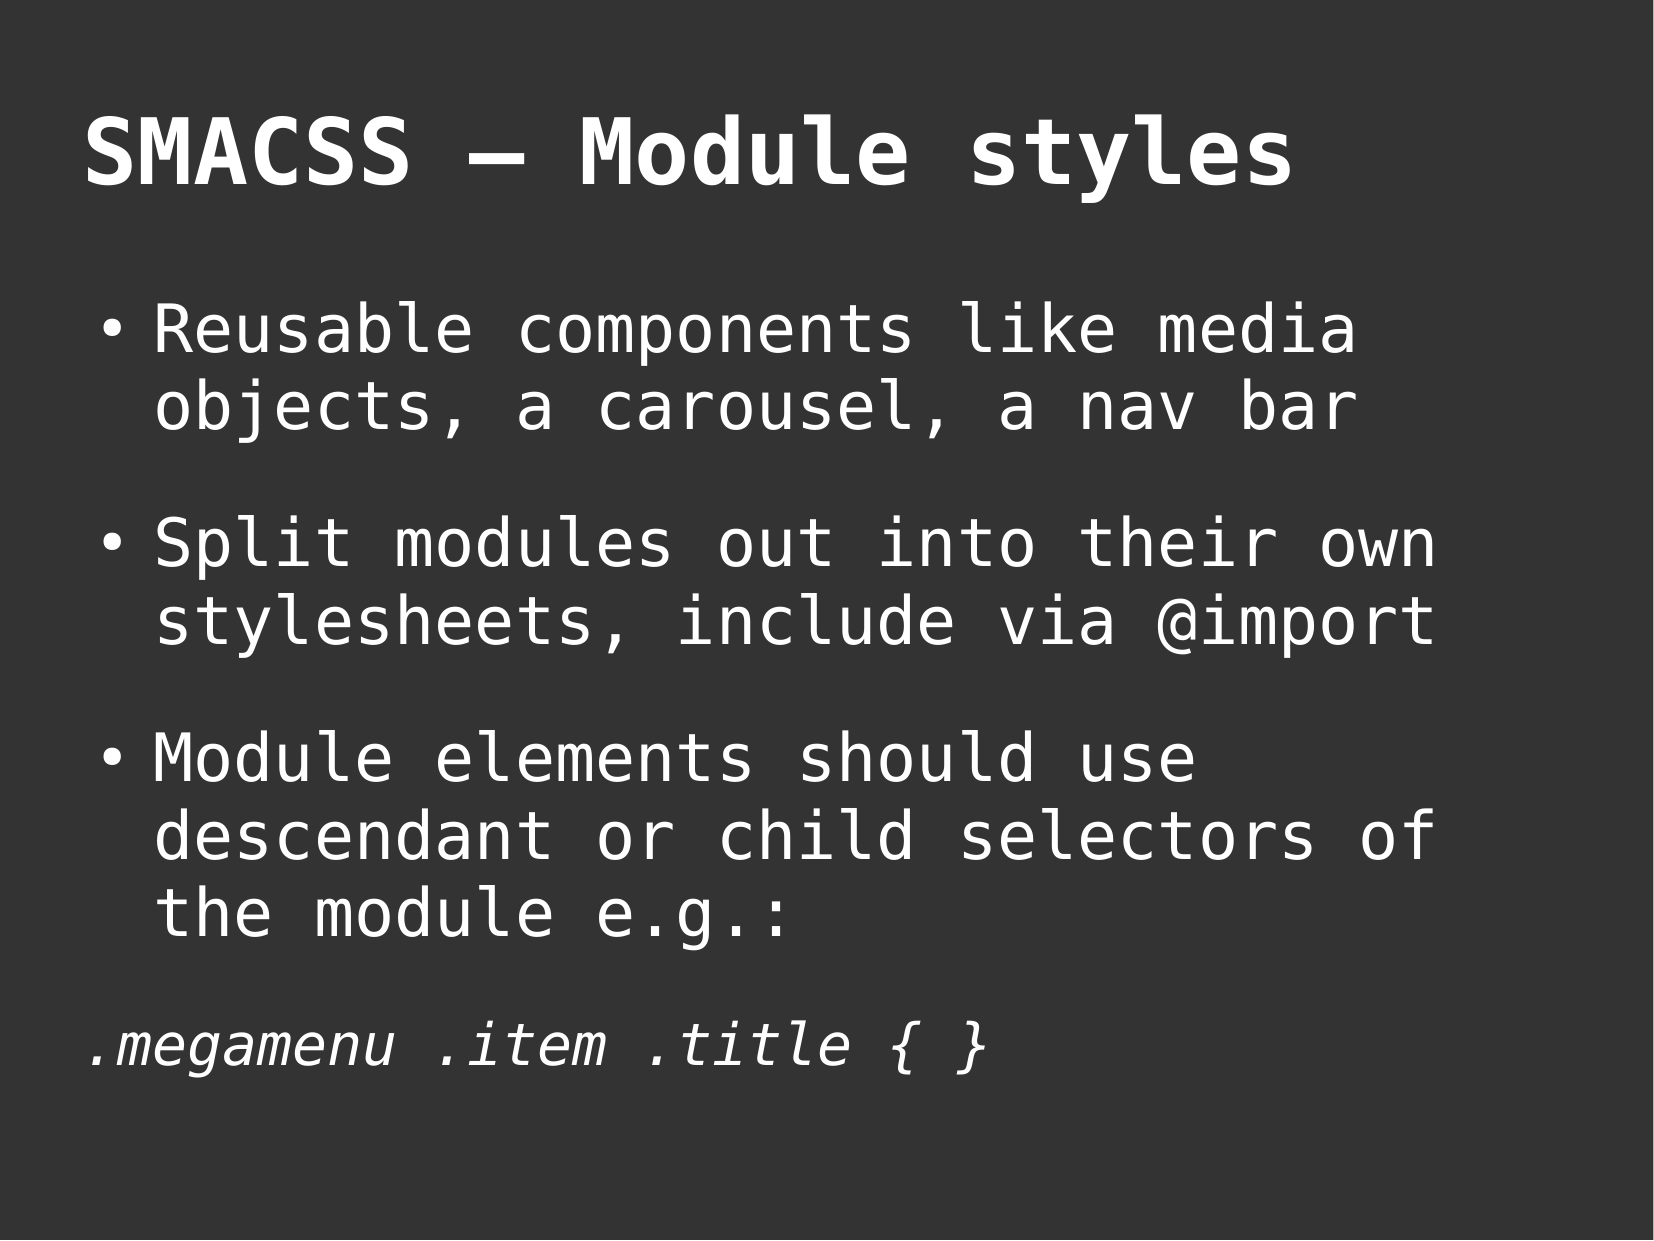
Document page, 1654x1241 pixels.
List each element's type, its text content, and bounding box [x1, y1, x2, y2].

list Reusable components like media objects, a carousel, a nav bar Split modules out into their own stylesheets, include via @import Module elements should use descendant or child selectors of the module e.g.: .megamenu .item .title { } [82, 290, 1571, 1182]
title SMACSS – Module styles [82, 49, 1571, 257]
